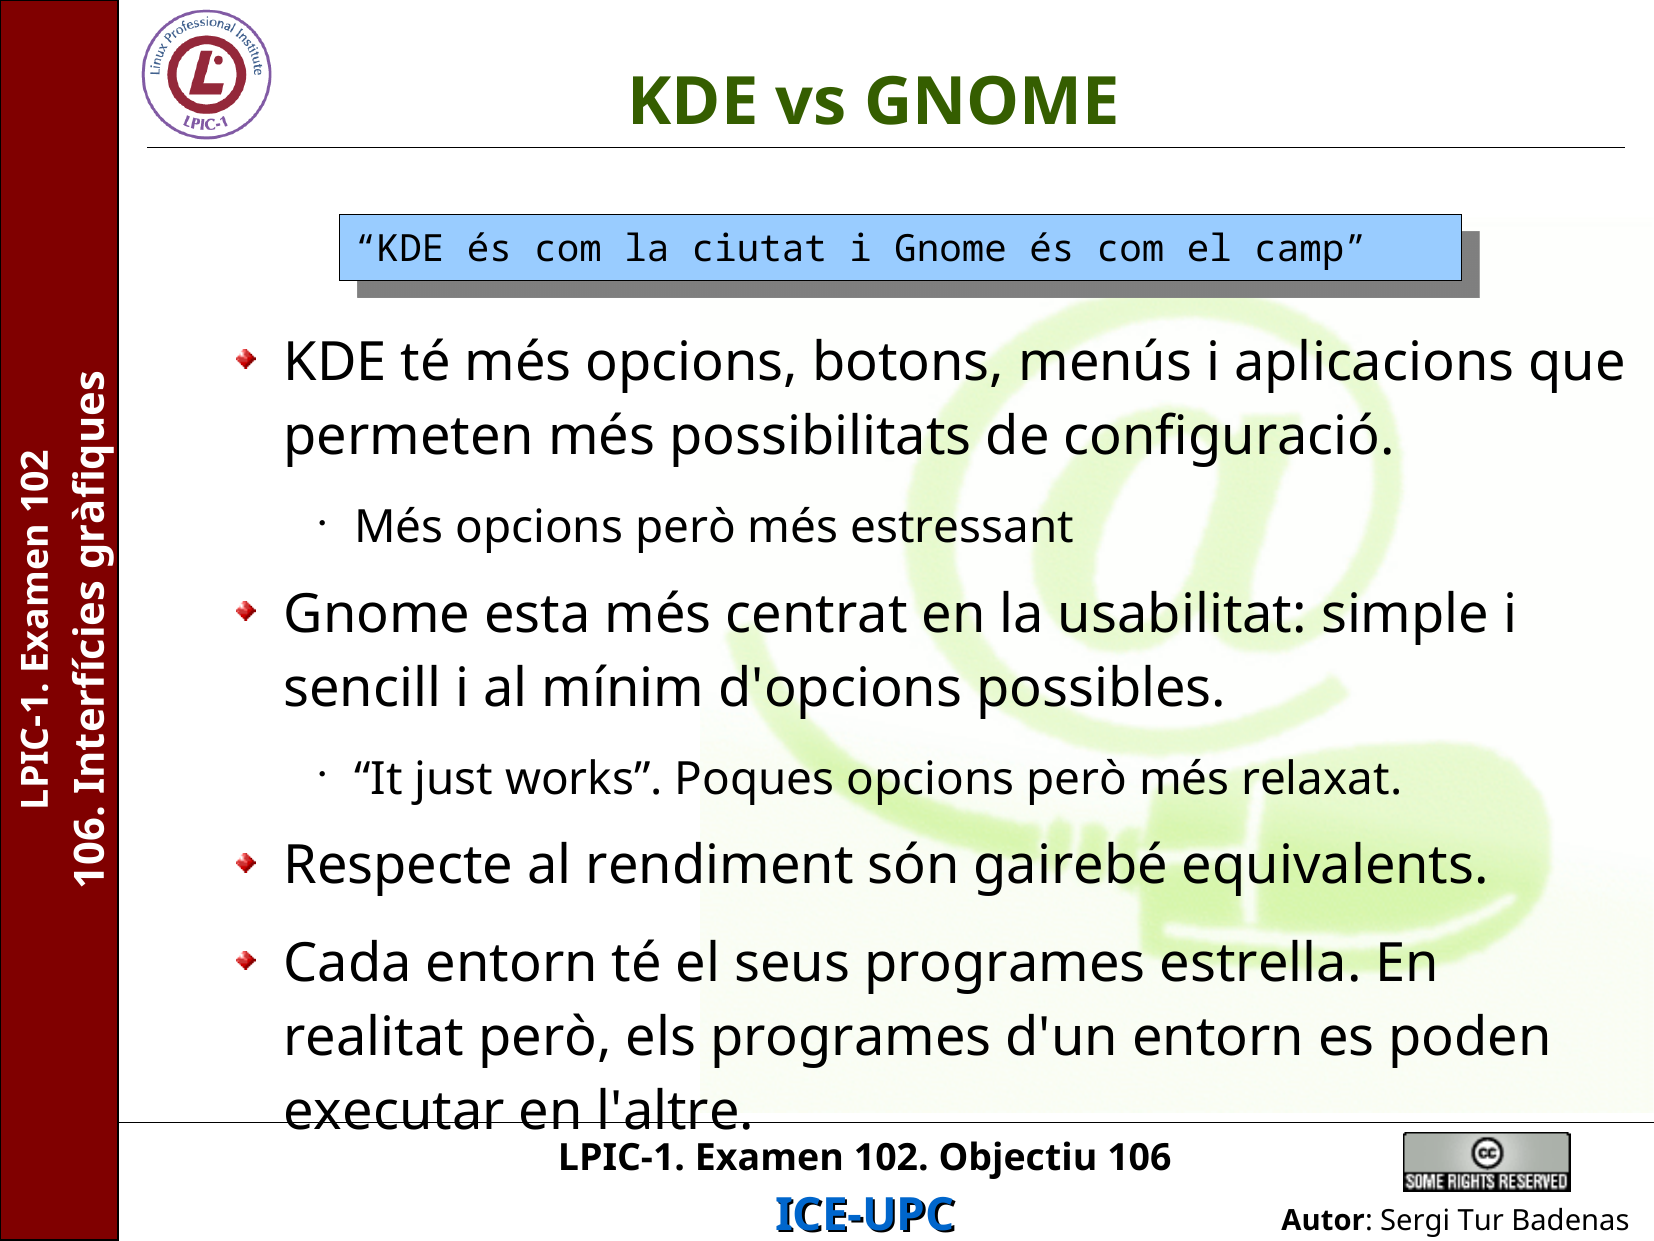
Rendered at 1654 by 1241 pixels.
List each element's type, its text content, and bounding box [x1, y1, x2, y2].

picture [717, 1103, 732, 1112]
list KDE té més opcions, botons, menús i aplicacions que permeten més possibilitats de configuració. Més opcions però més estressant Gnome esta més centrat en la usabilitat: simple i sencill i al mínim d'opcions possibles. “It just works”. Poques opcions però més relaxat. Respecte al rendiment són gairebé equivalents. Cada entorn té el seus programes estrella. En realitat però, els programes d'un entorn es poden executar en l'altre. [141, 213, 1630, 1049]
text_box “KDE és com la ciutat i Gnome és com el camp” [339, 214, 1462, 273]
picture [700, 217, 1654, 1113]
title KDE vs GNOME [129, 49, 1619, 148]
picture [1403, 1132, 1571, 1192]
picture [135, 5, 277, 49]
